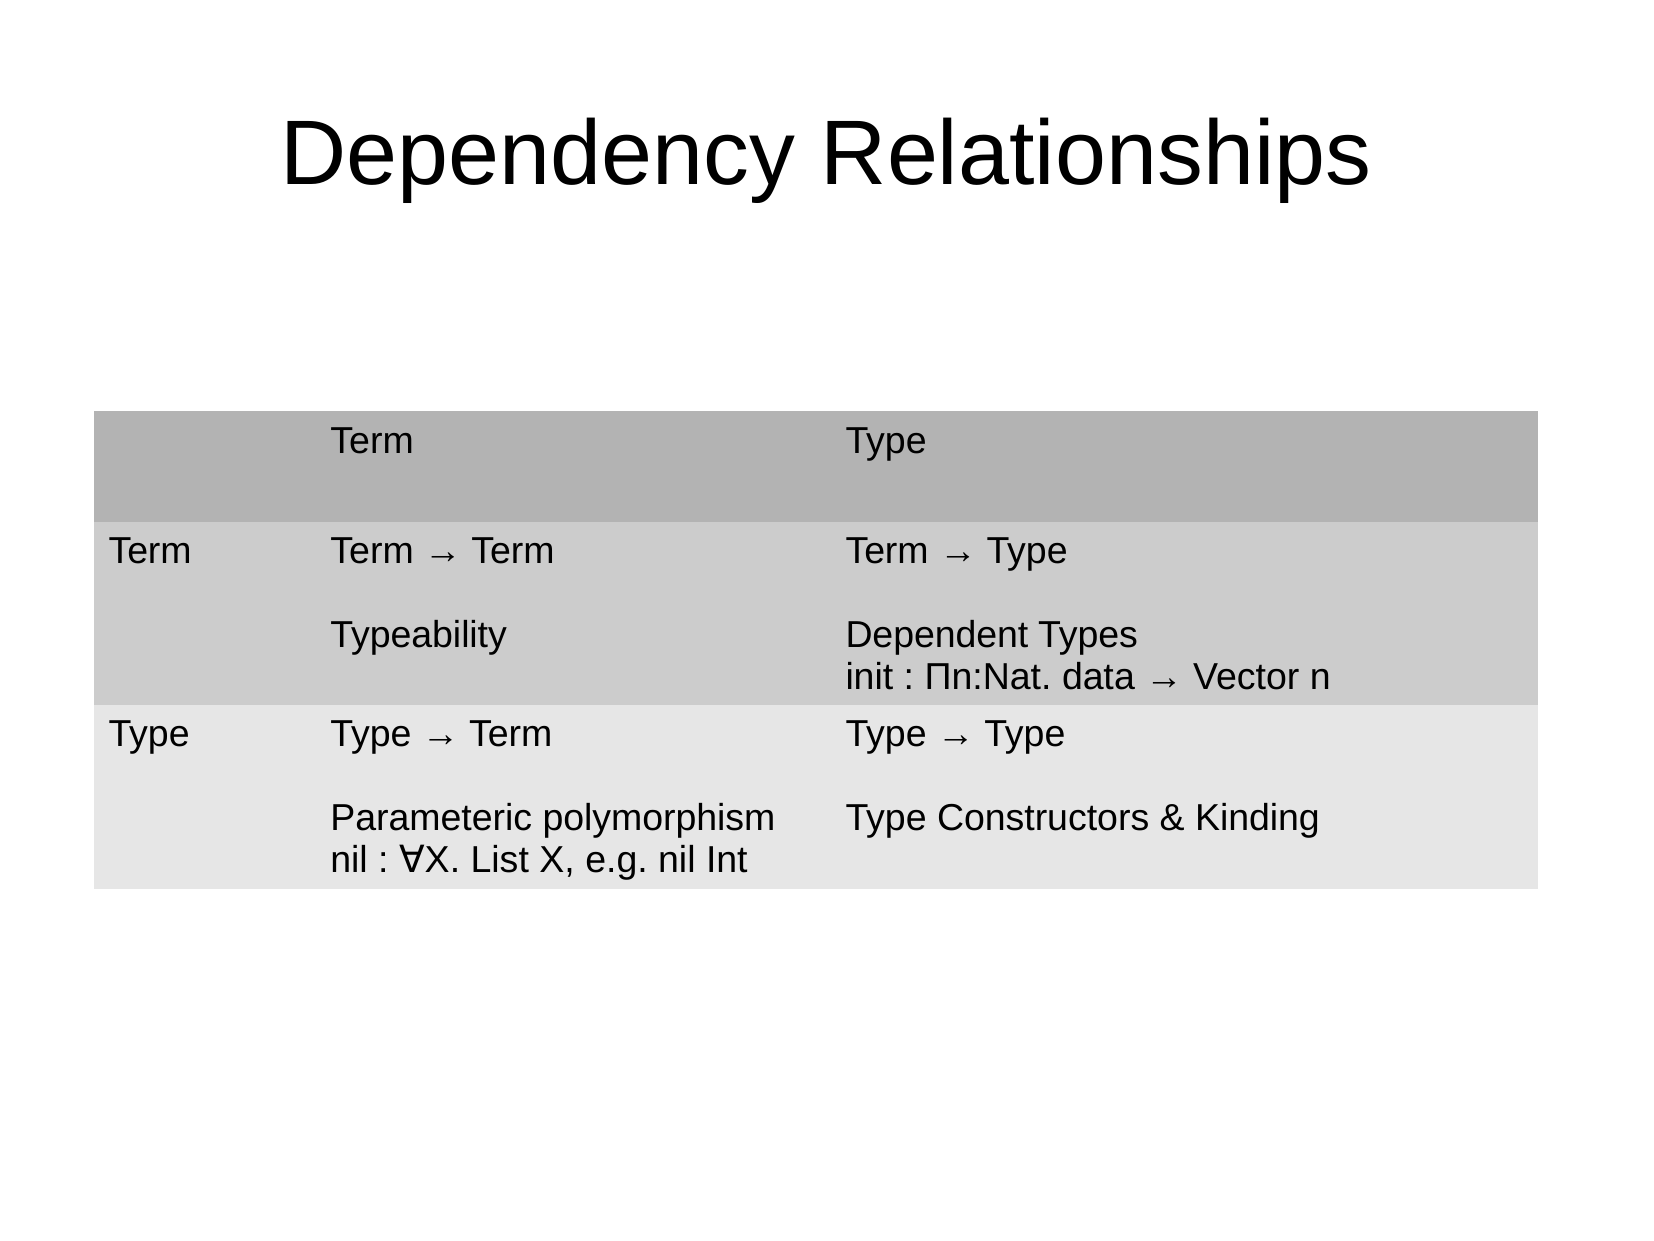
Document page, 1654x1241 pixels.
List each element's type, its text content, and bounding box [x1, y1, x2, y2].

table_cell Term [94, 522, 316, 705]
table_header Term [316, 411, 831, 522]
title Dependency Relationships [82, 49, 1571, 257]
table_header [94, 411, 316, 522]
table_header Type [831, 411, 1538, 522]
table_cell Term → Type Dependent Types init : Πn:Nat. data → Vector n [831, 522, 1538, 705]
table_cell Type [94, 705, 316, 889]
table_cell Type → Term Parameteric polymorphism nil : ∀X. List X, e.g. nil Int [316, 705, 831, 889]
table_cell Term → Term Typeability [316, 522, 831, 705]
table_cell Type → Type Type Constructors & Kinding [831, 705, 1538, 889]
